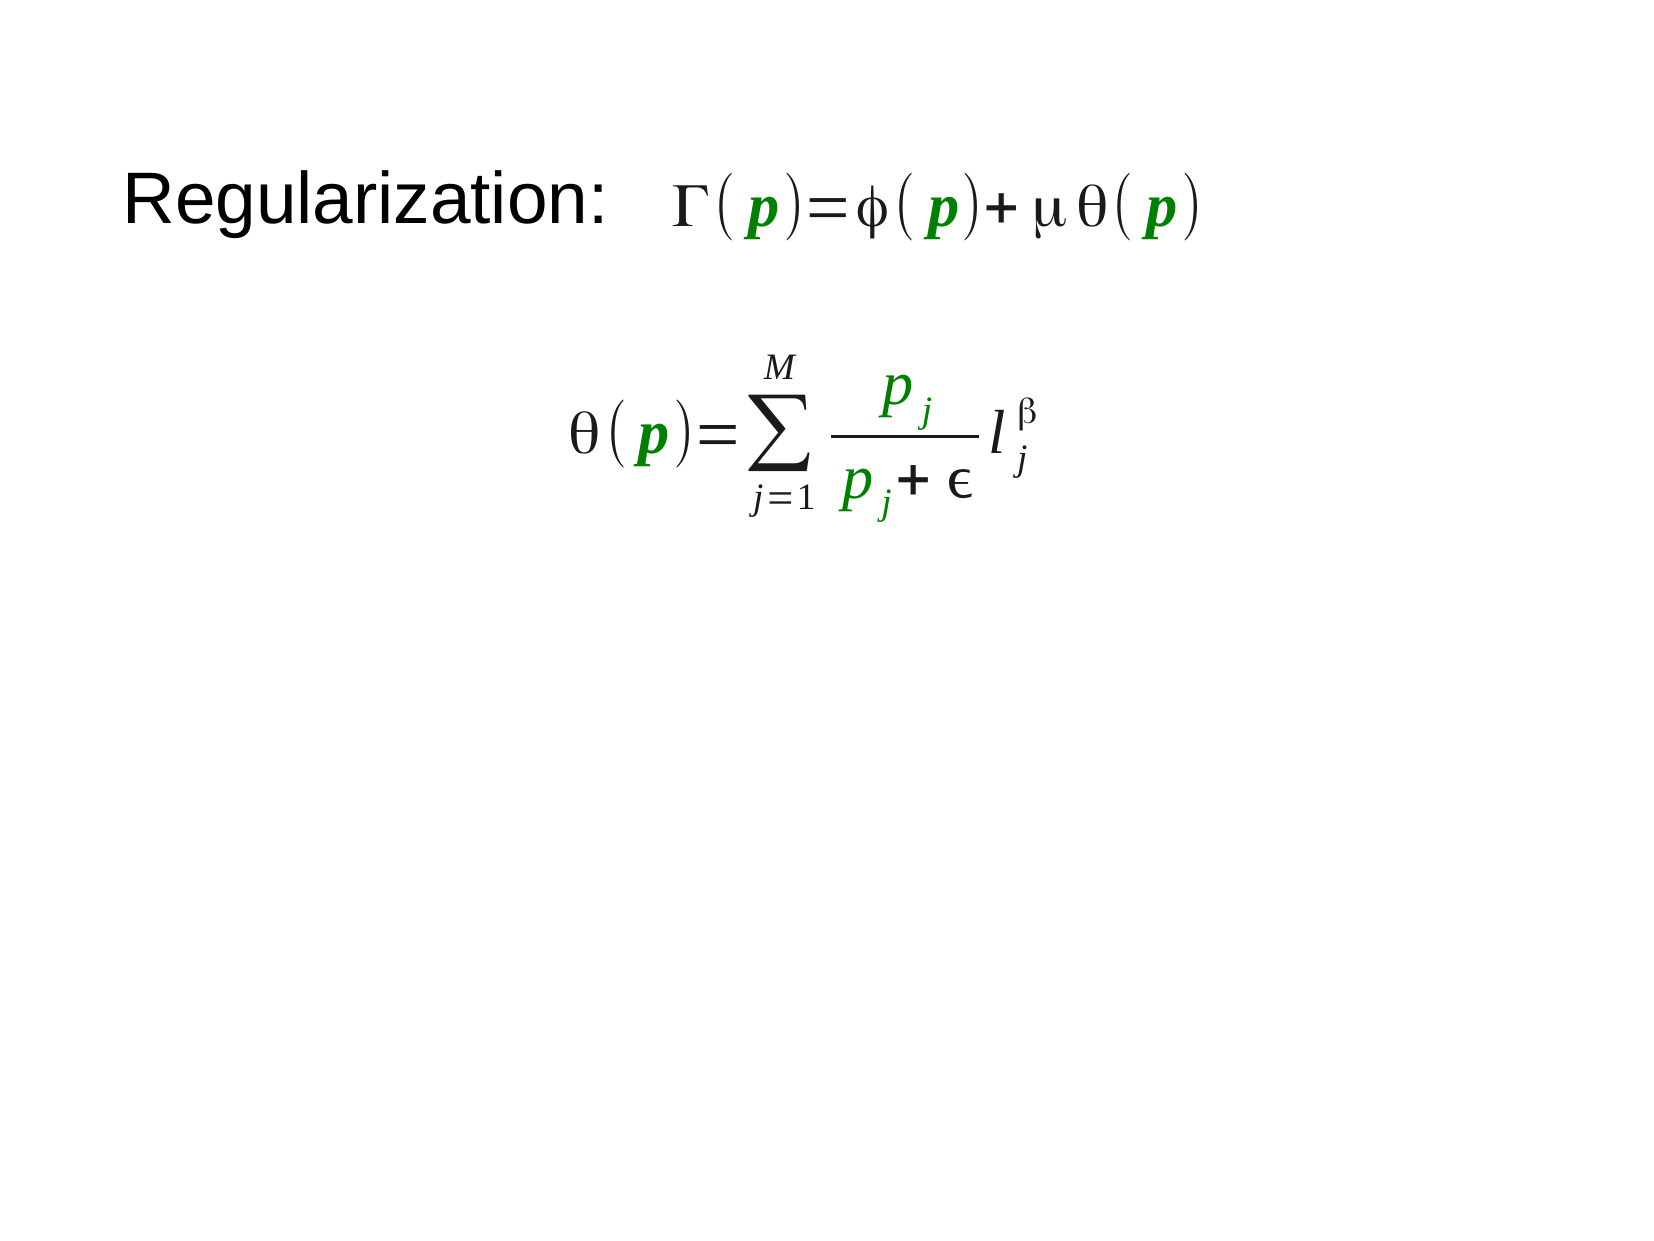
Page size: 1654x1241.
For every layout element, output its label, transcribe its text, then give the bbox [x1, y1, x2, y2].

chart [663, 166, 1208, 247]
chart [562, 345, 1044, 525]
text_box Regularization: [107, 150, 624, 256]
